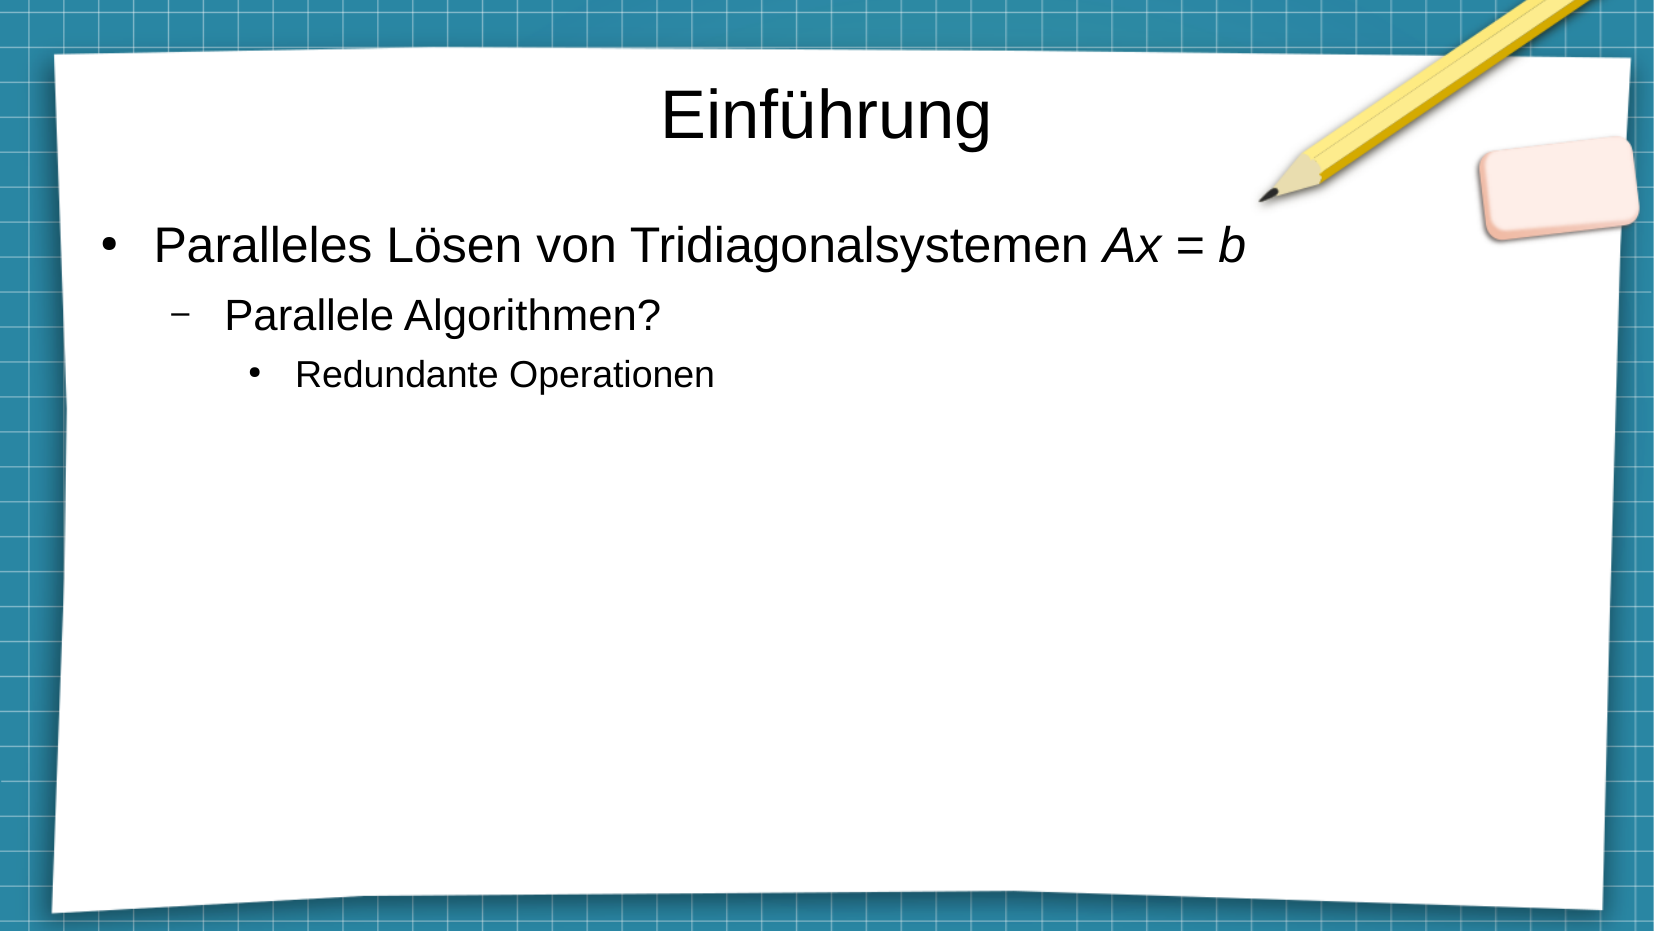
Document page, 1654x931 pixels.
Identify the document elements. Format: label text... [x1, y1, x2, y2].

title Einführung [82, 37, 1571, 193]
list Paralleles Lösen von Tridiagonalsystemen Ax = b Parallele Algorithmen? Redundante Operationen [82, 217, 1571, 758]
picture [0, 0, 1654, 931]
